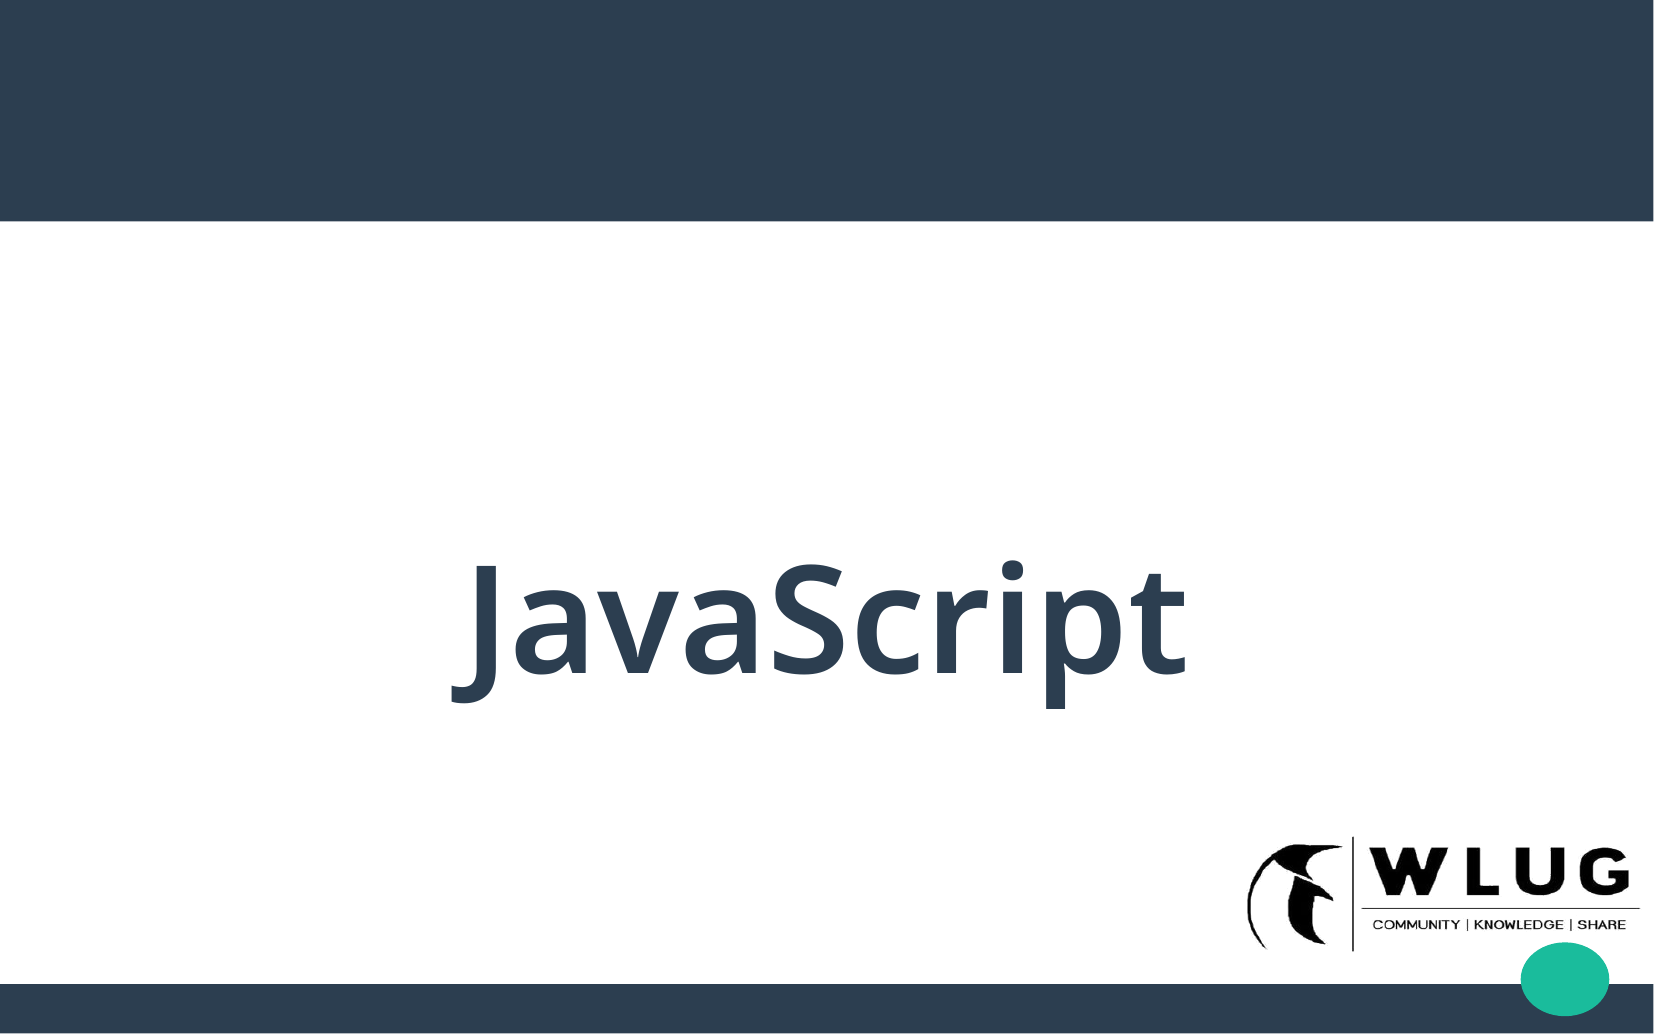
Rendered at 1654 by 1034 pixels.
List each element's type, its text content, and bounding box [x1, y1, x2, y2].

picture [1220, 828, 1654, 957]
list JavaScript [59, 270, 1595, 960]
